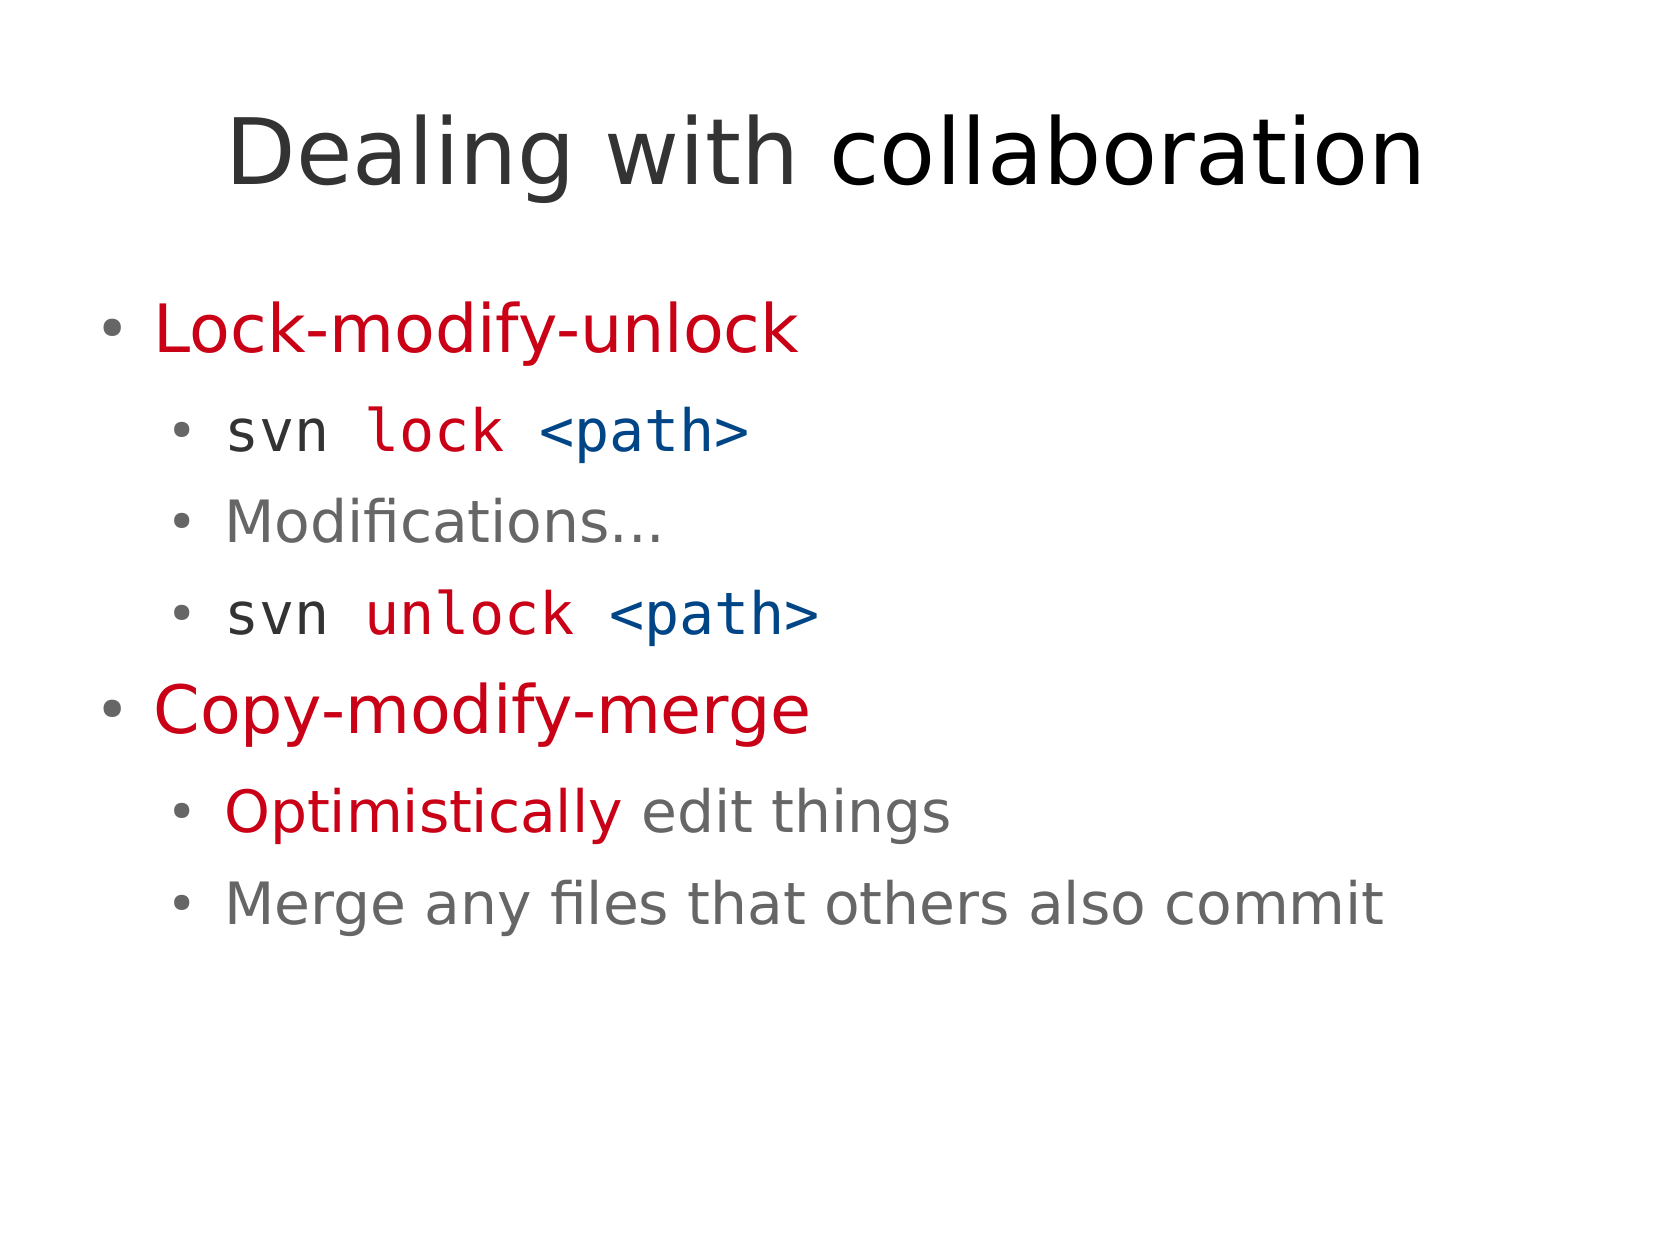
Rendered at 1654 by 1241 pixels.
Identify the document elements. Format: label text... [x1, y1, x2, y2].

list Lock-modify-unlock svn lock <path> Modifications... svn unlock <path> Copy-modify-merge Optimistically edit things Merge any files that others also commit [82, 290, 1571, 1109]
title Dealing with collaboration [82, 56, 1571, 250]
